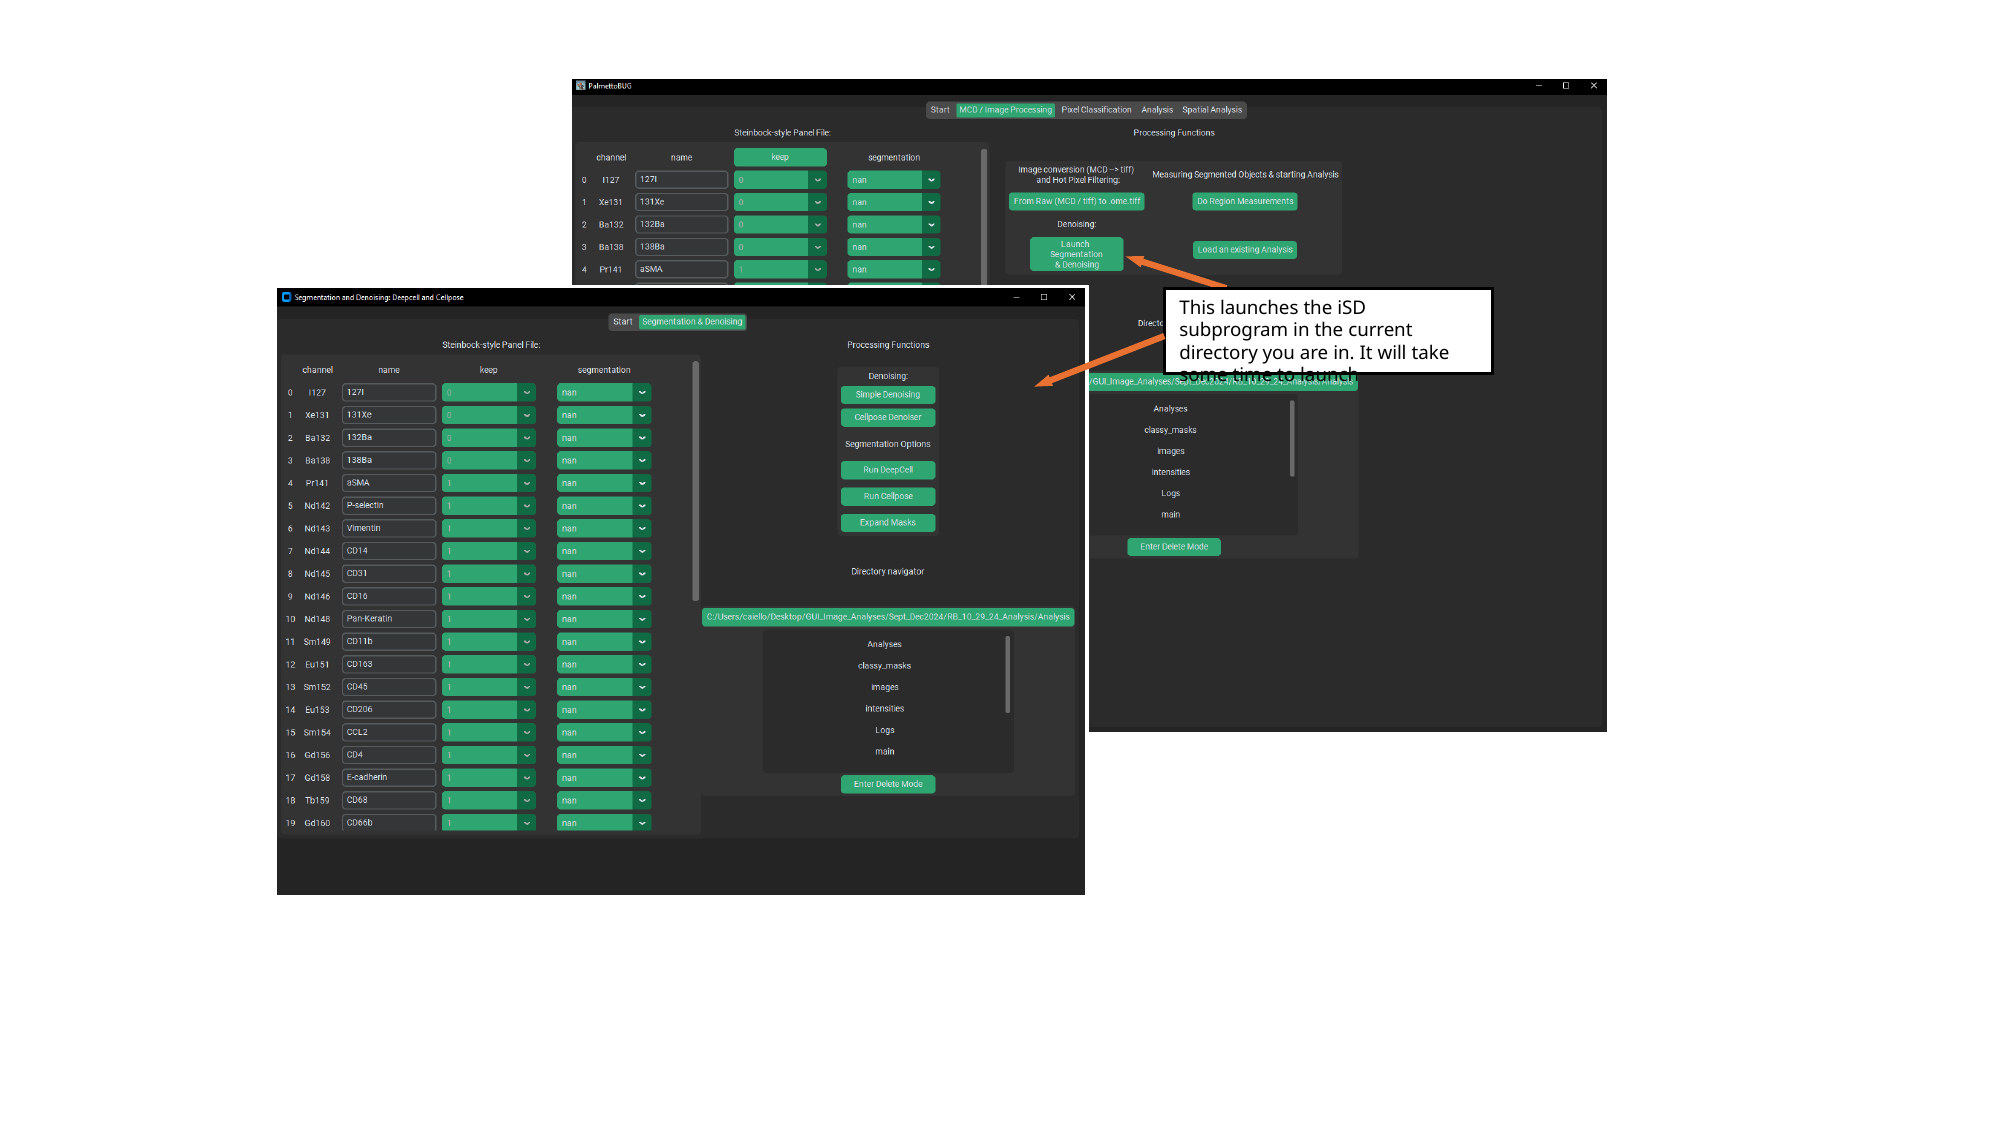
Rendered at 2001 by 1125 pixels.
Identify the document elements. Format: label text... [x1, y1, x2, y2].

picture [276, 288, 1086, 895]
picture [572, 79, 1607, 732]
text_box This launches the iSD subprogram in the current directory you are in. It will take some time to launch [1164, 288, 1492, 374]
